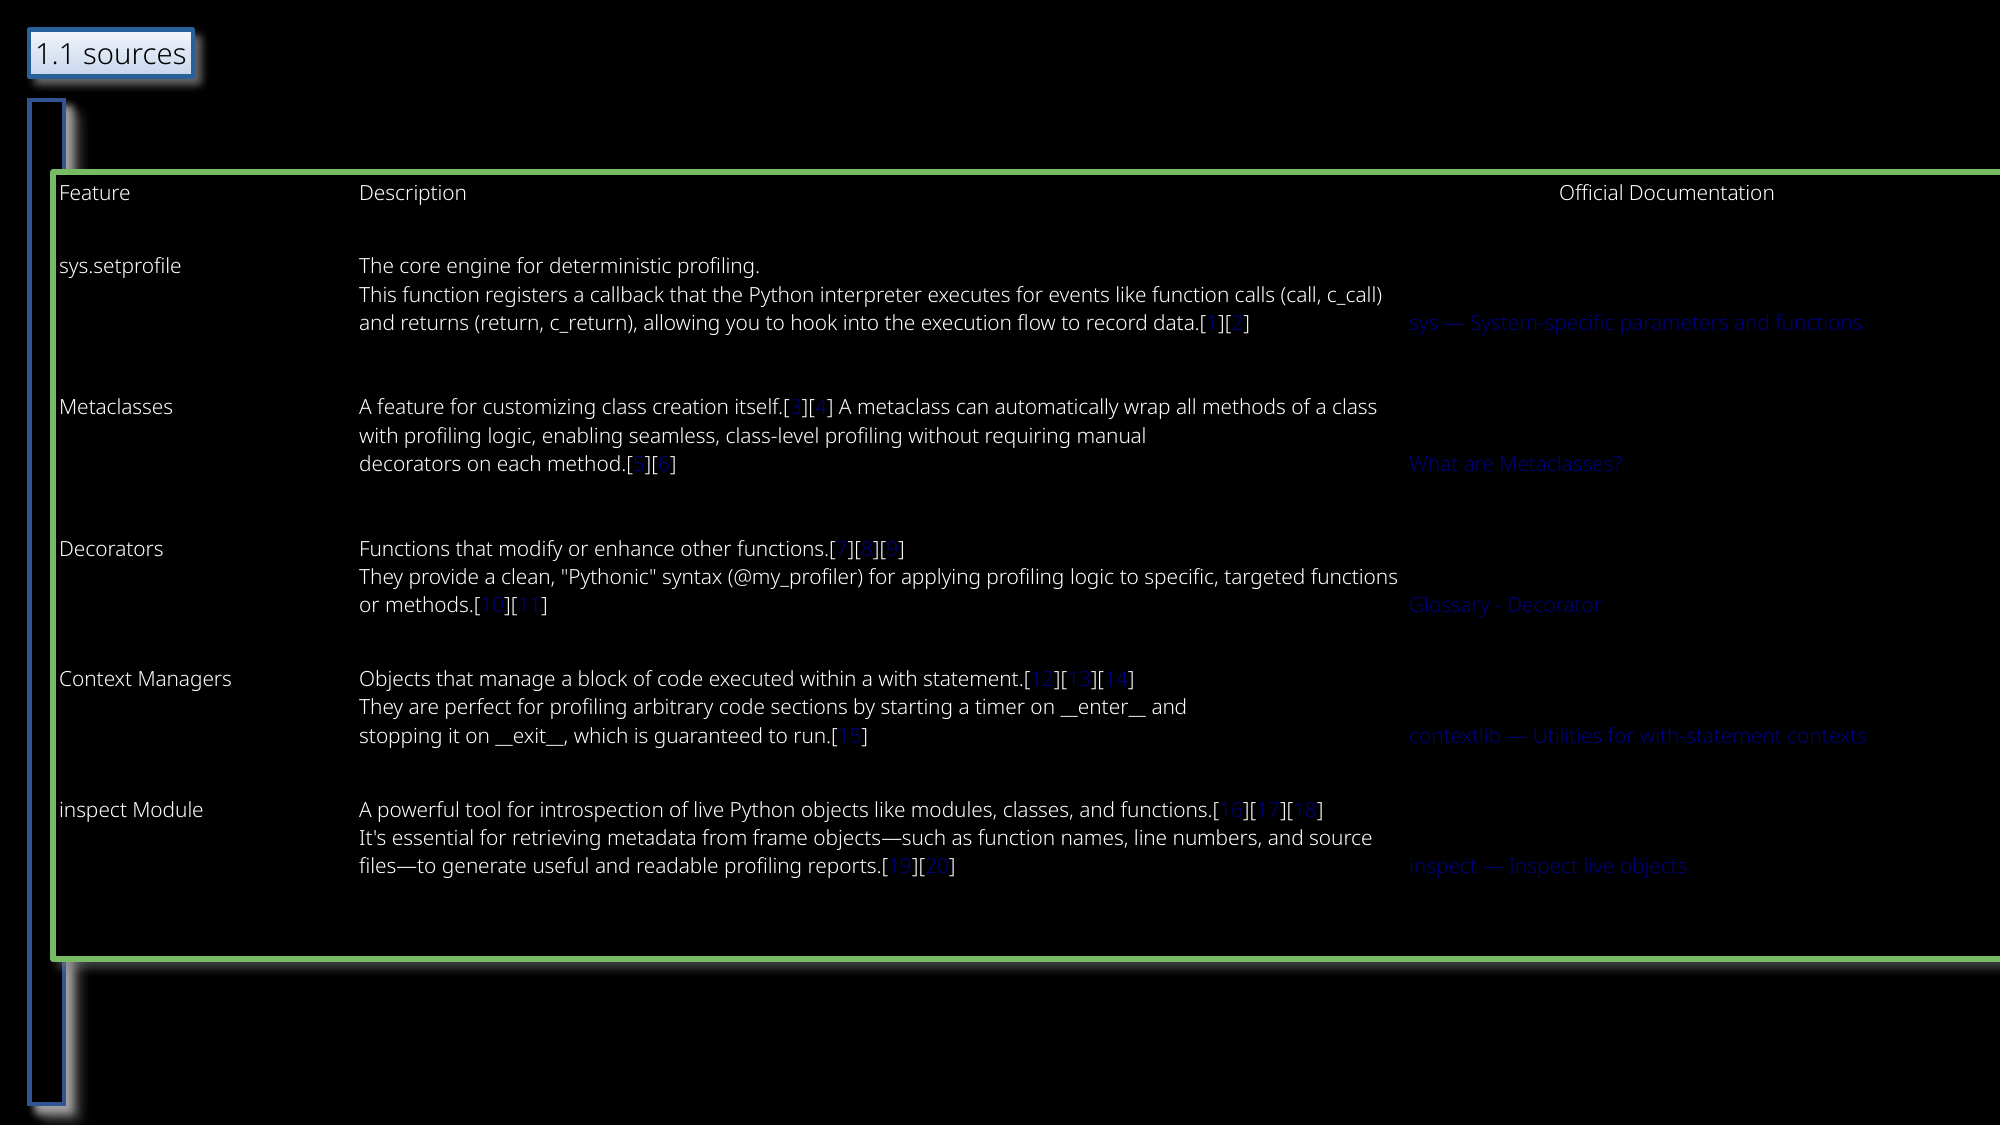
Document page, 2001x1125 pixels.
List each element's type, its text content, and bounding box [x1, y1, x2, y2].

title 1.1 sources [29, 29, 193, 77]
text_box [29, 100, 64, 1105]
text_box Feature Description Official Documentation sys.setprofile The core engine for deterministic profiling. This function registers a callback that the Python interpreter executes for events like function calls (call, c_call) and returns (return, c_return), allowing you to hook into the execution flow to record data.[1][2] sys — System-specific parameters and functions Metaclasses A feature for customizing class creation itself.[3][4] A metaclass can automatically wrap all methods of a class with profiling logic, enabling seamless, class-level profiling without requiring manual decorators on each method.[5][6] What are Metaclasses? Decorators Functions that modify or enhance other functions.[7][8][9] They provide a clean, "Pythonic" syntax (@my_profiler) for applying profiling logic to specific, targeted functions or methods.[10][11] Glossary - Decorator Context Managers Objects that manage a block of code executed within a with statement.[12][13][14] They are perfect for profiling arbitrary code sections by starting a timer on __enter__ and stopping it on __exit__, which is guaranteed to run.[15] contextlib — Utilities for with-statement contexts inspect Module A powerful tool for introspection of live Python objects like modules, classes, and functions.[16][17][18] It's essential for retrieving metadata from frame objects—such as function names, line numbers, and source files—to generate useful and readable profiling reports.[19][20] inspect — Inspect live objects [126, 171, 1943, 935]
